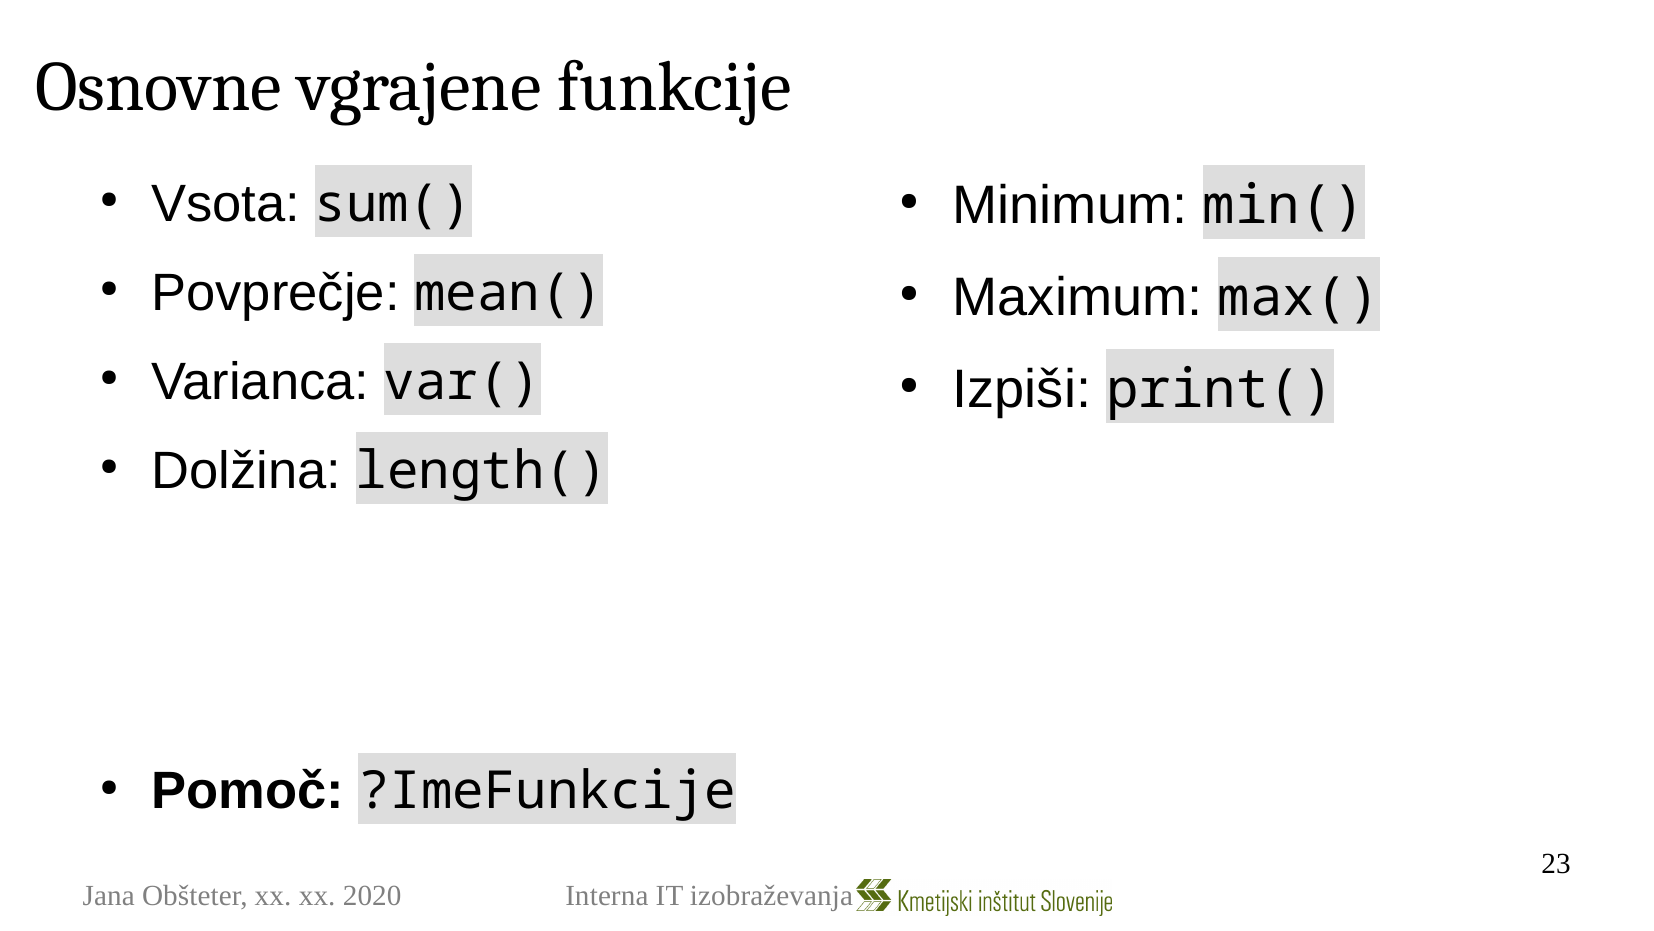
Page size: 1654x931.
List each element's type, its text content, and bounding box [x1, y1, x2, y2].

picture [856, 879, 1112, 916]
list Minimum: min() Maximum: max() Izpiši: print() [881, 165, 1643, 827]
list Vsota: sum() Povprečje: mean() Varianca: var() Dolžina: length() Pomoč: ?ImeFunkcije [82, 165, 844, 827]
title Osnovne vgrajene funkcije [35, 21, 1524, 154]
